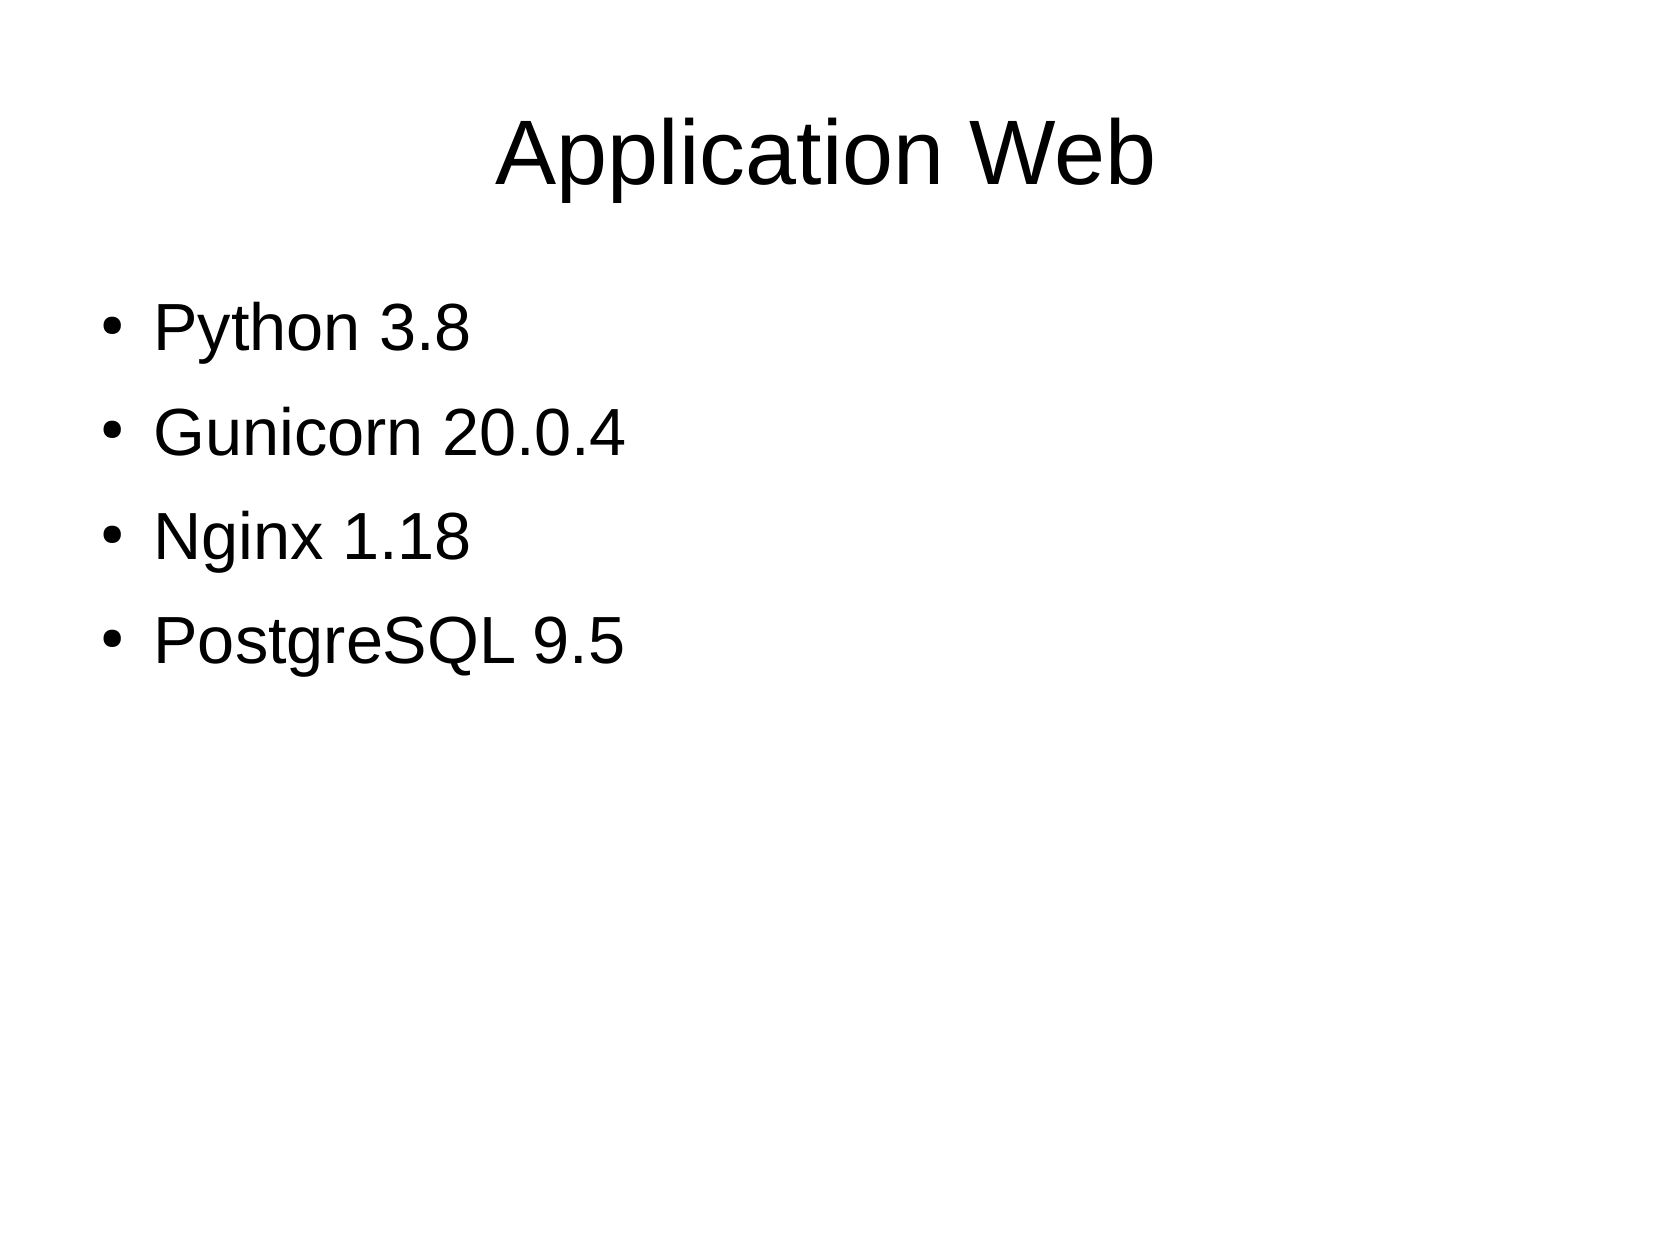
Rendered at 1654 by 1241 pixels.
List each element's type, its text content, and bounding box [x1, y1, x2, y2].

list Python 3.8 Gunicorn 20.0.4 Nginx 1.18 PostgreSQL 9.5 [82, 290, 1571, 1109]
title Application Web [82, 49, 1571, 257]
